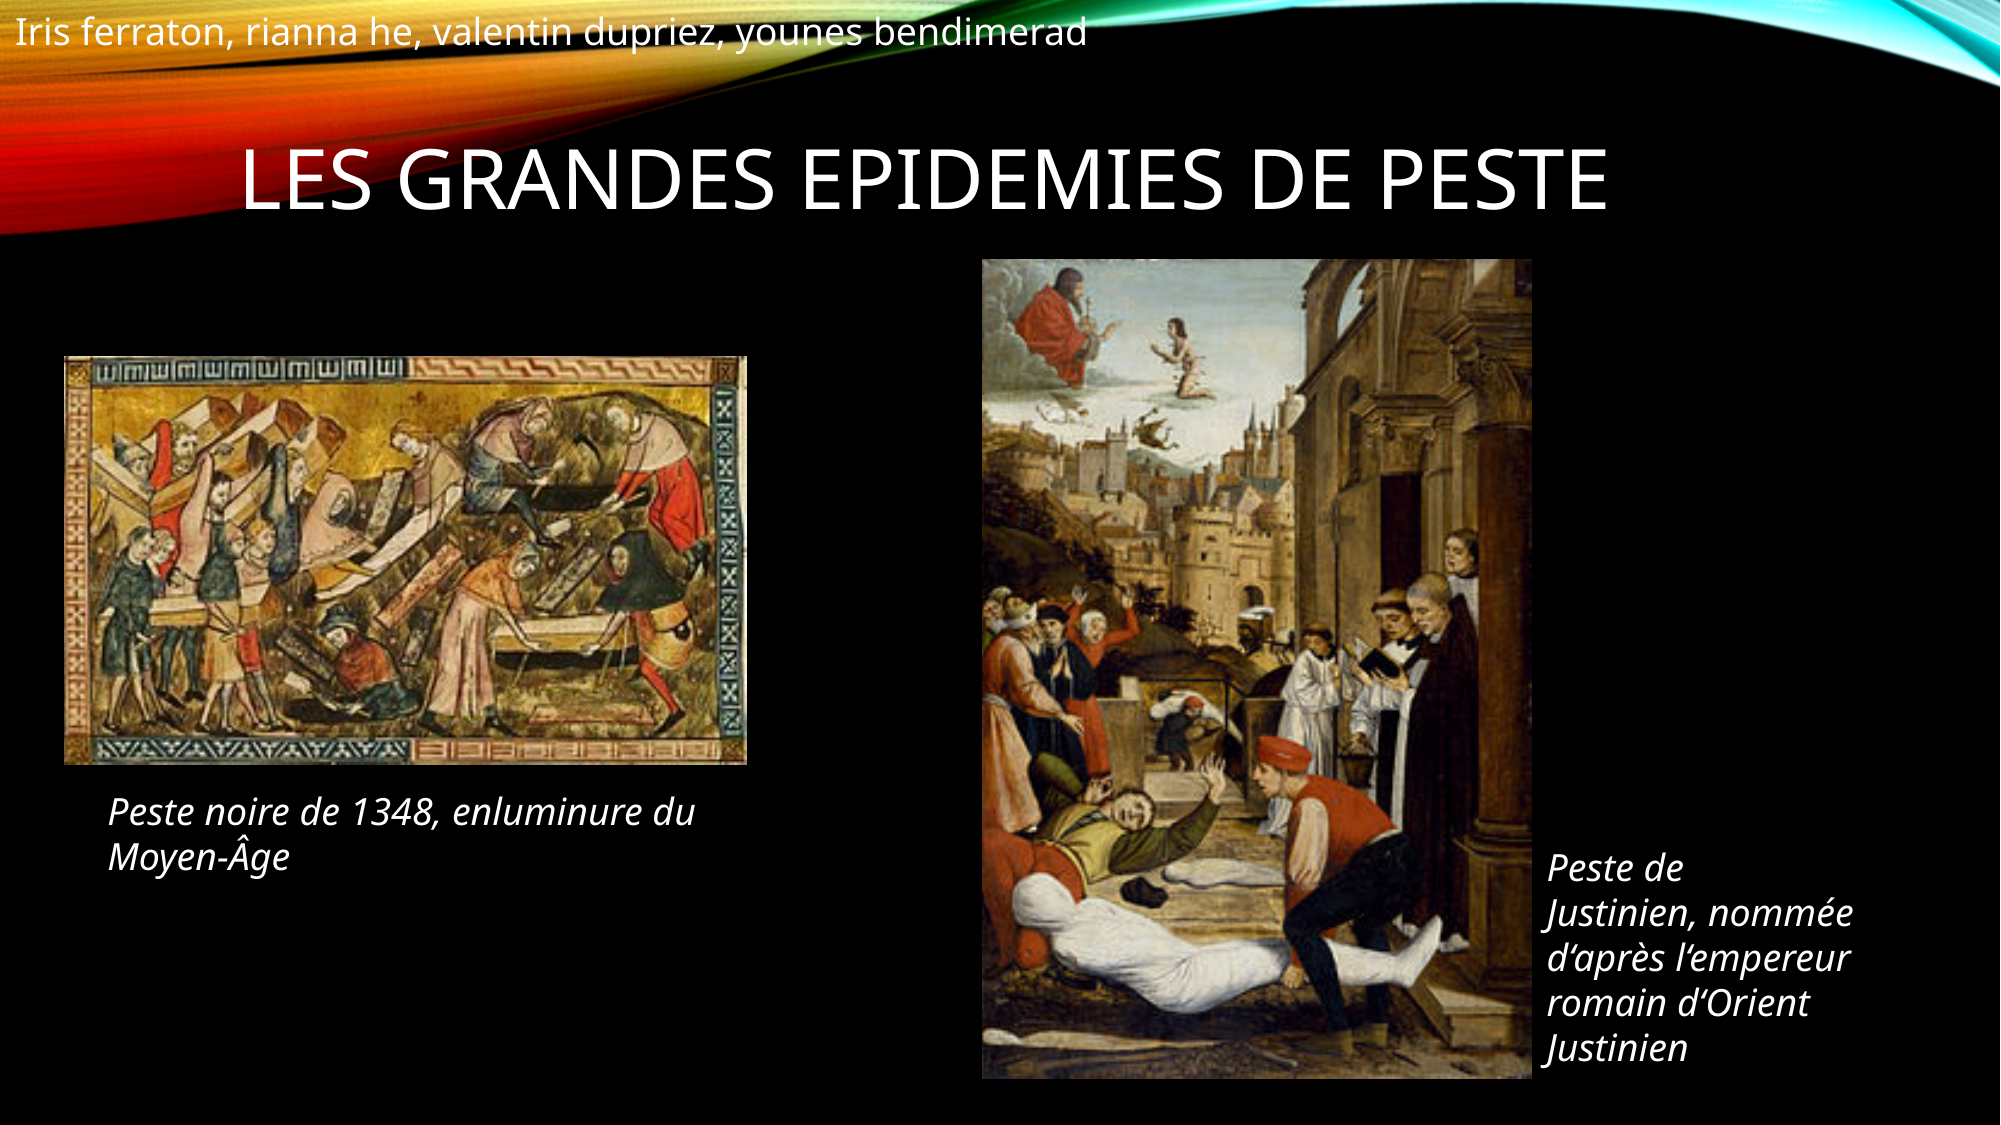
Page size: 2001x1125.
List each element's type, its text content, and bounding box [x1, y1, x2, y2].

picture [64, 356, 747, 766]
text_box Peste noire de 1348, enluminure du Moyen-Âge [92, 780, 718, 887]
title Les grandes epidemies de peste [223, 104, 1777, 260]
text_box Peste de Justinien, nommée d‘après l‘empereur romain d‘Orient Justinien [1531, 836, 1947, 1079]
picture [982, 259, 1532, 1079]
text_box Iris ferraton, rianna he, valentin dupriez, younes bendimerad [0, 0, 1336, 61]
